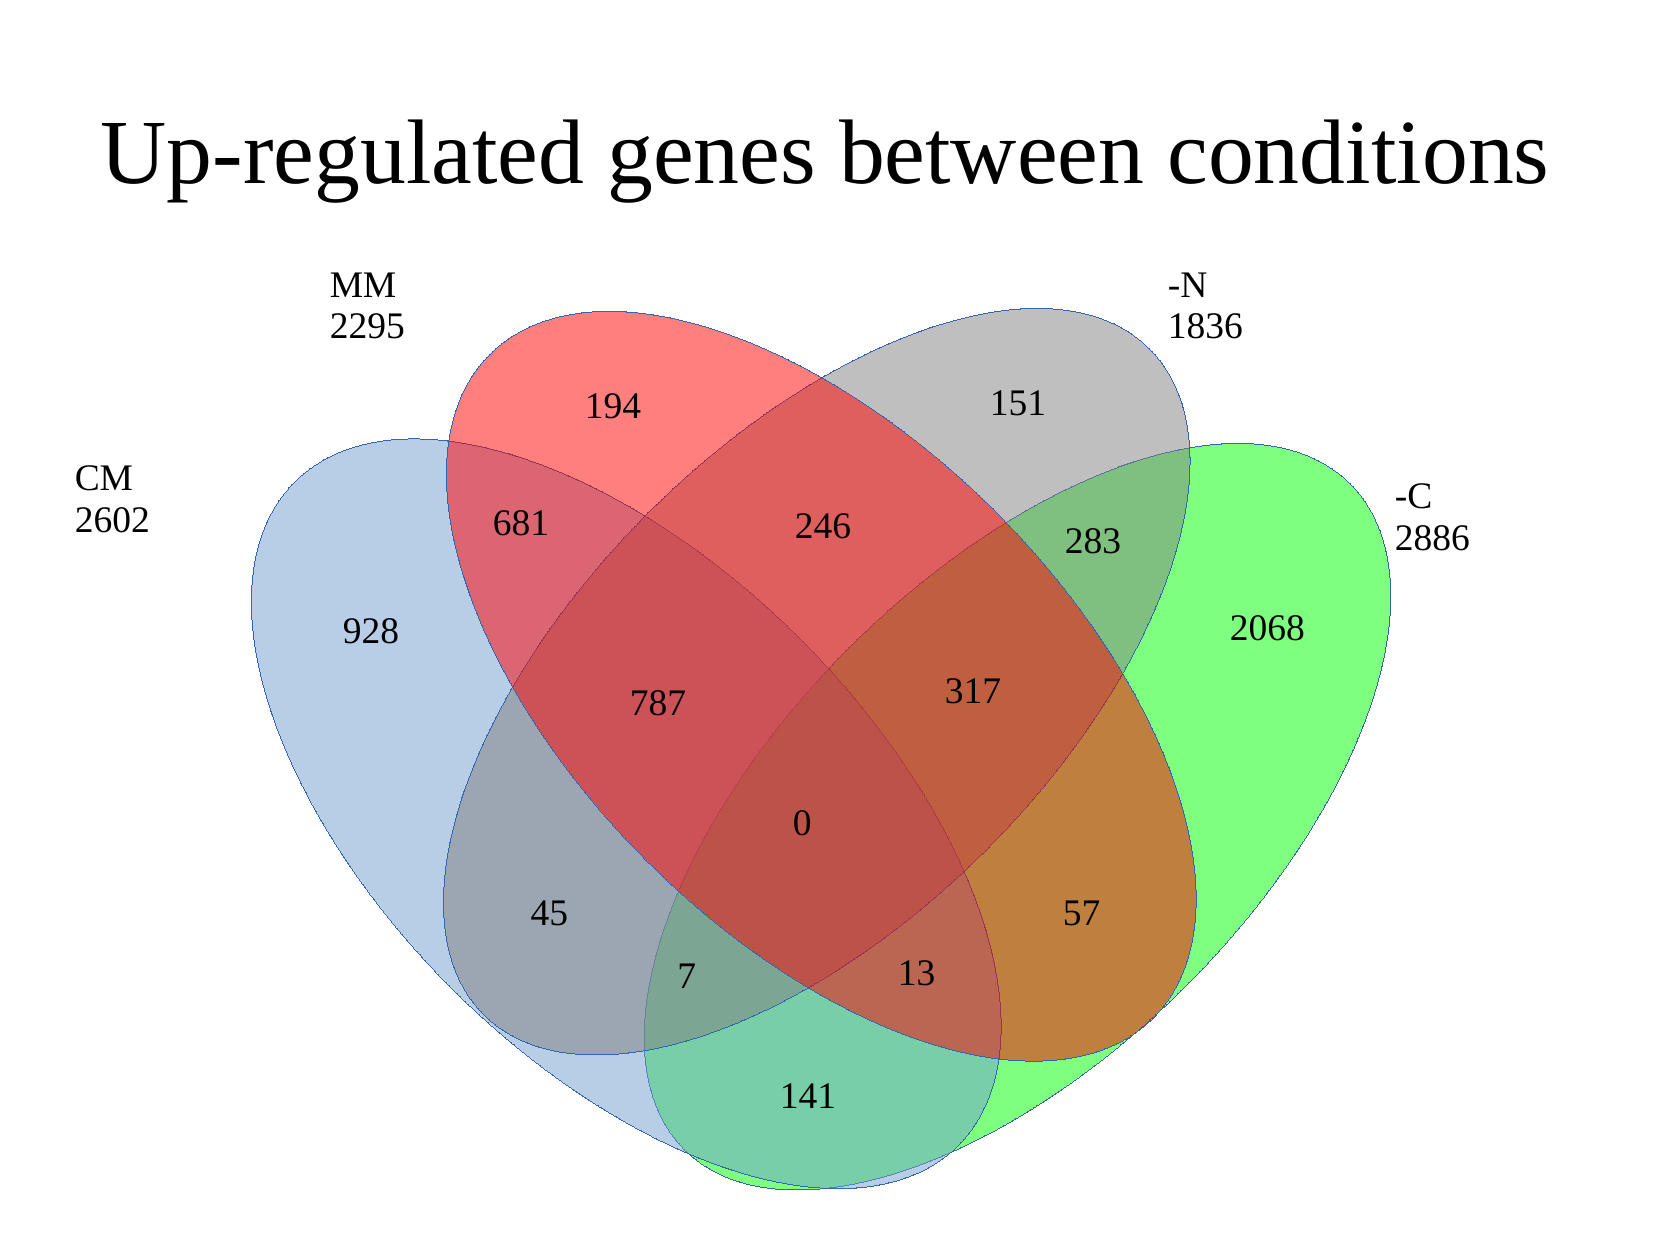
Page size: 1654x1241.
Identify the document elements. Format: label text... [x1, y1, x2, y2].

text_box 13 [883, 945, 976, 1002]
text_box 0 [778, 795, 871, 852]
text_box [251, 308, 1391, 1190]
text_box 787 [615, 675, 707, 732]
text_box 45 [515, 885, 608, 942]
text_box 7 [662, 948, 755, 1006]
text_box -N 1836 [1153, 256, 1381, 355]
text_box 2068 [1215, 600, 1322, 657]
text_box -C 2886 [1380, 468, 1576, 567]
text_box 141 [765, 1068, 857, 1126]
title Up-regulated genes between conditions [82, 49, 1571, 257]
text_box 57 [1048, 885, 1141, 942]
text_box MM 2295 [315, 256, 526, 355]
text_box 681 [478, 495, 571, 552]
text_box 317 [930, 663, 1022, 721]
text_box 283 [1050, 513, 1142, 571]
text_box 928 [328, 603, 451, 661]
text_box CM 2602 [60, 450, 257, 549]
text_box 246 [780, 498, 872, 556]
text_box 151 [975, 375, 1096, 432]
text_box 194 [570, 378, 676, 436]
